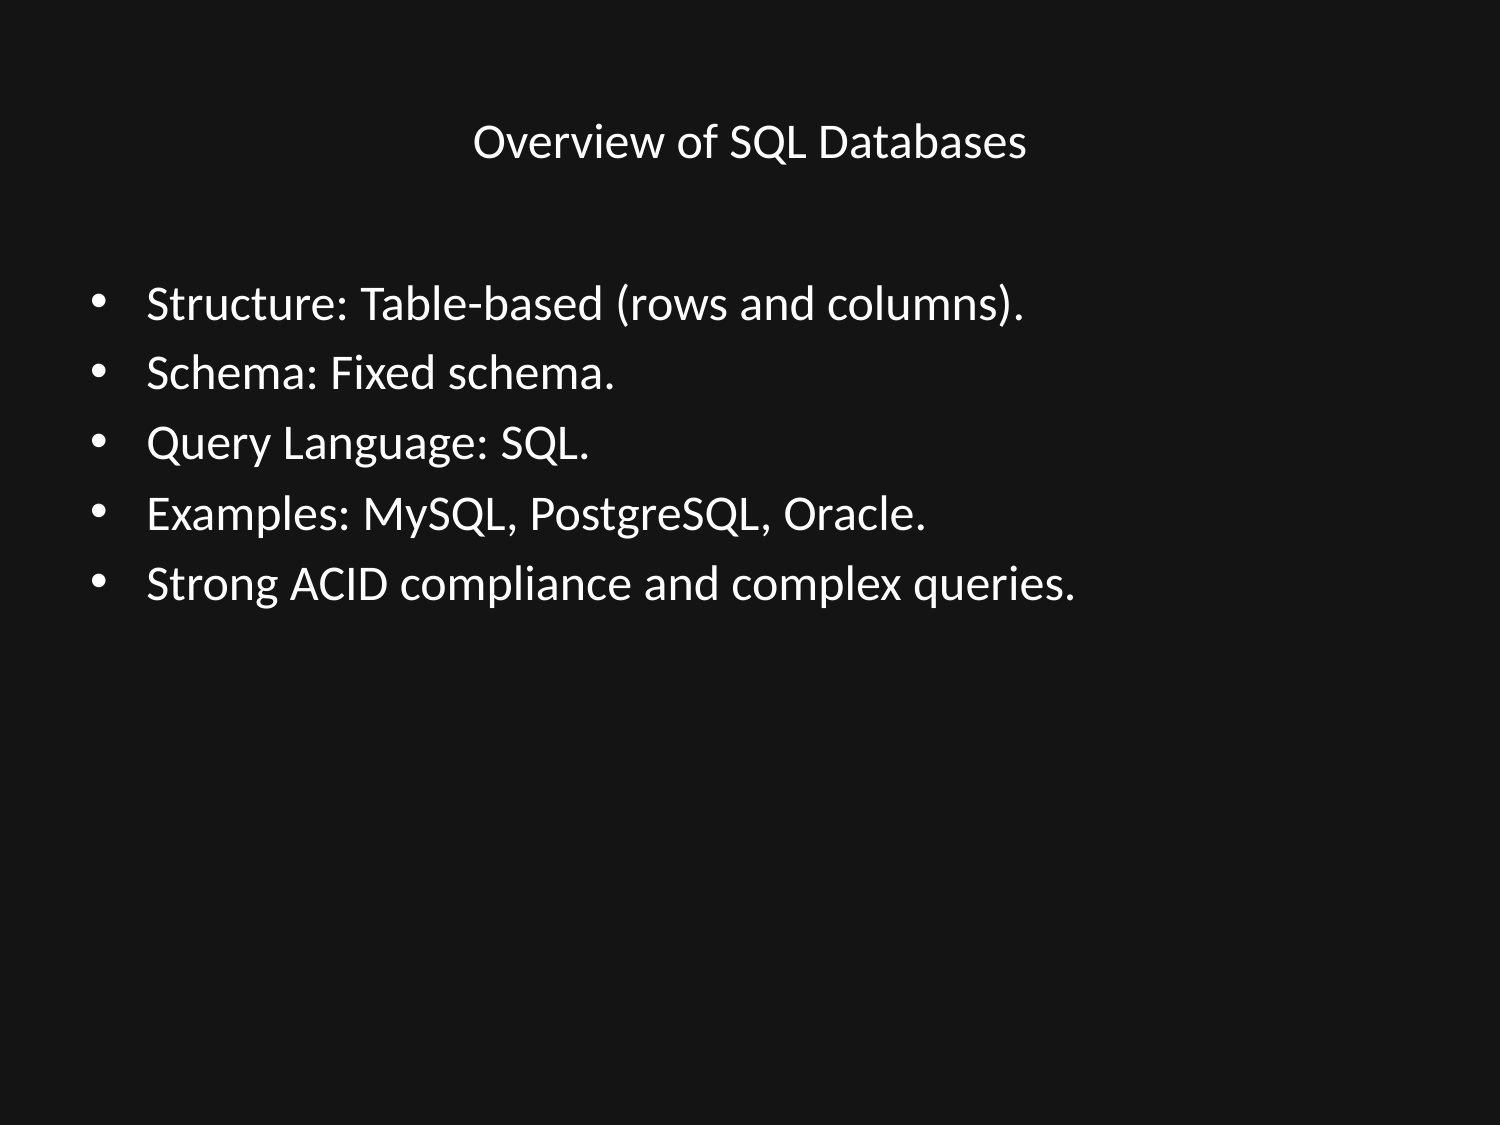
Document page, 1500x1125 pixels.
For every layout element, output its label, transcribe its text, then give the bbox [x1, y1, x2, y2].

list Structure: Table-based (rows and columns). Schema: Fixed schema. Query Language: SQL. Examples: MySQL, PostgreSQL, Oracle. Strong ACID compliance and complex queries. [75, 262, 1425, 1005]
title Overview of SQL Databases [75, 45, 1425, 233]
